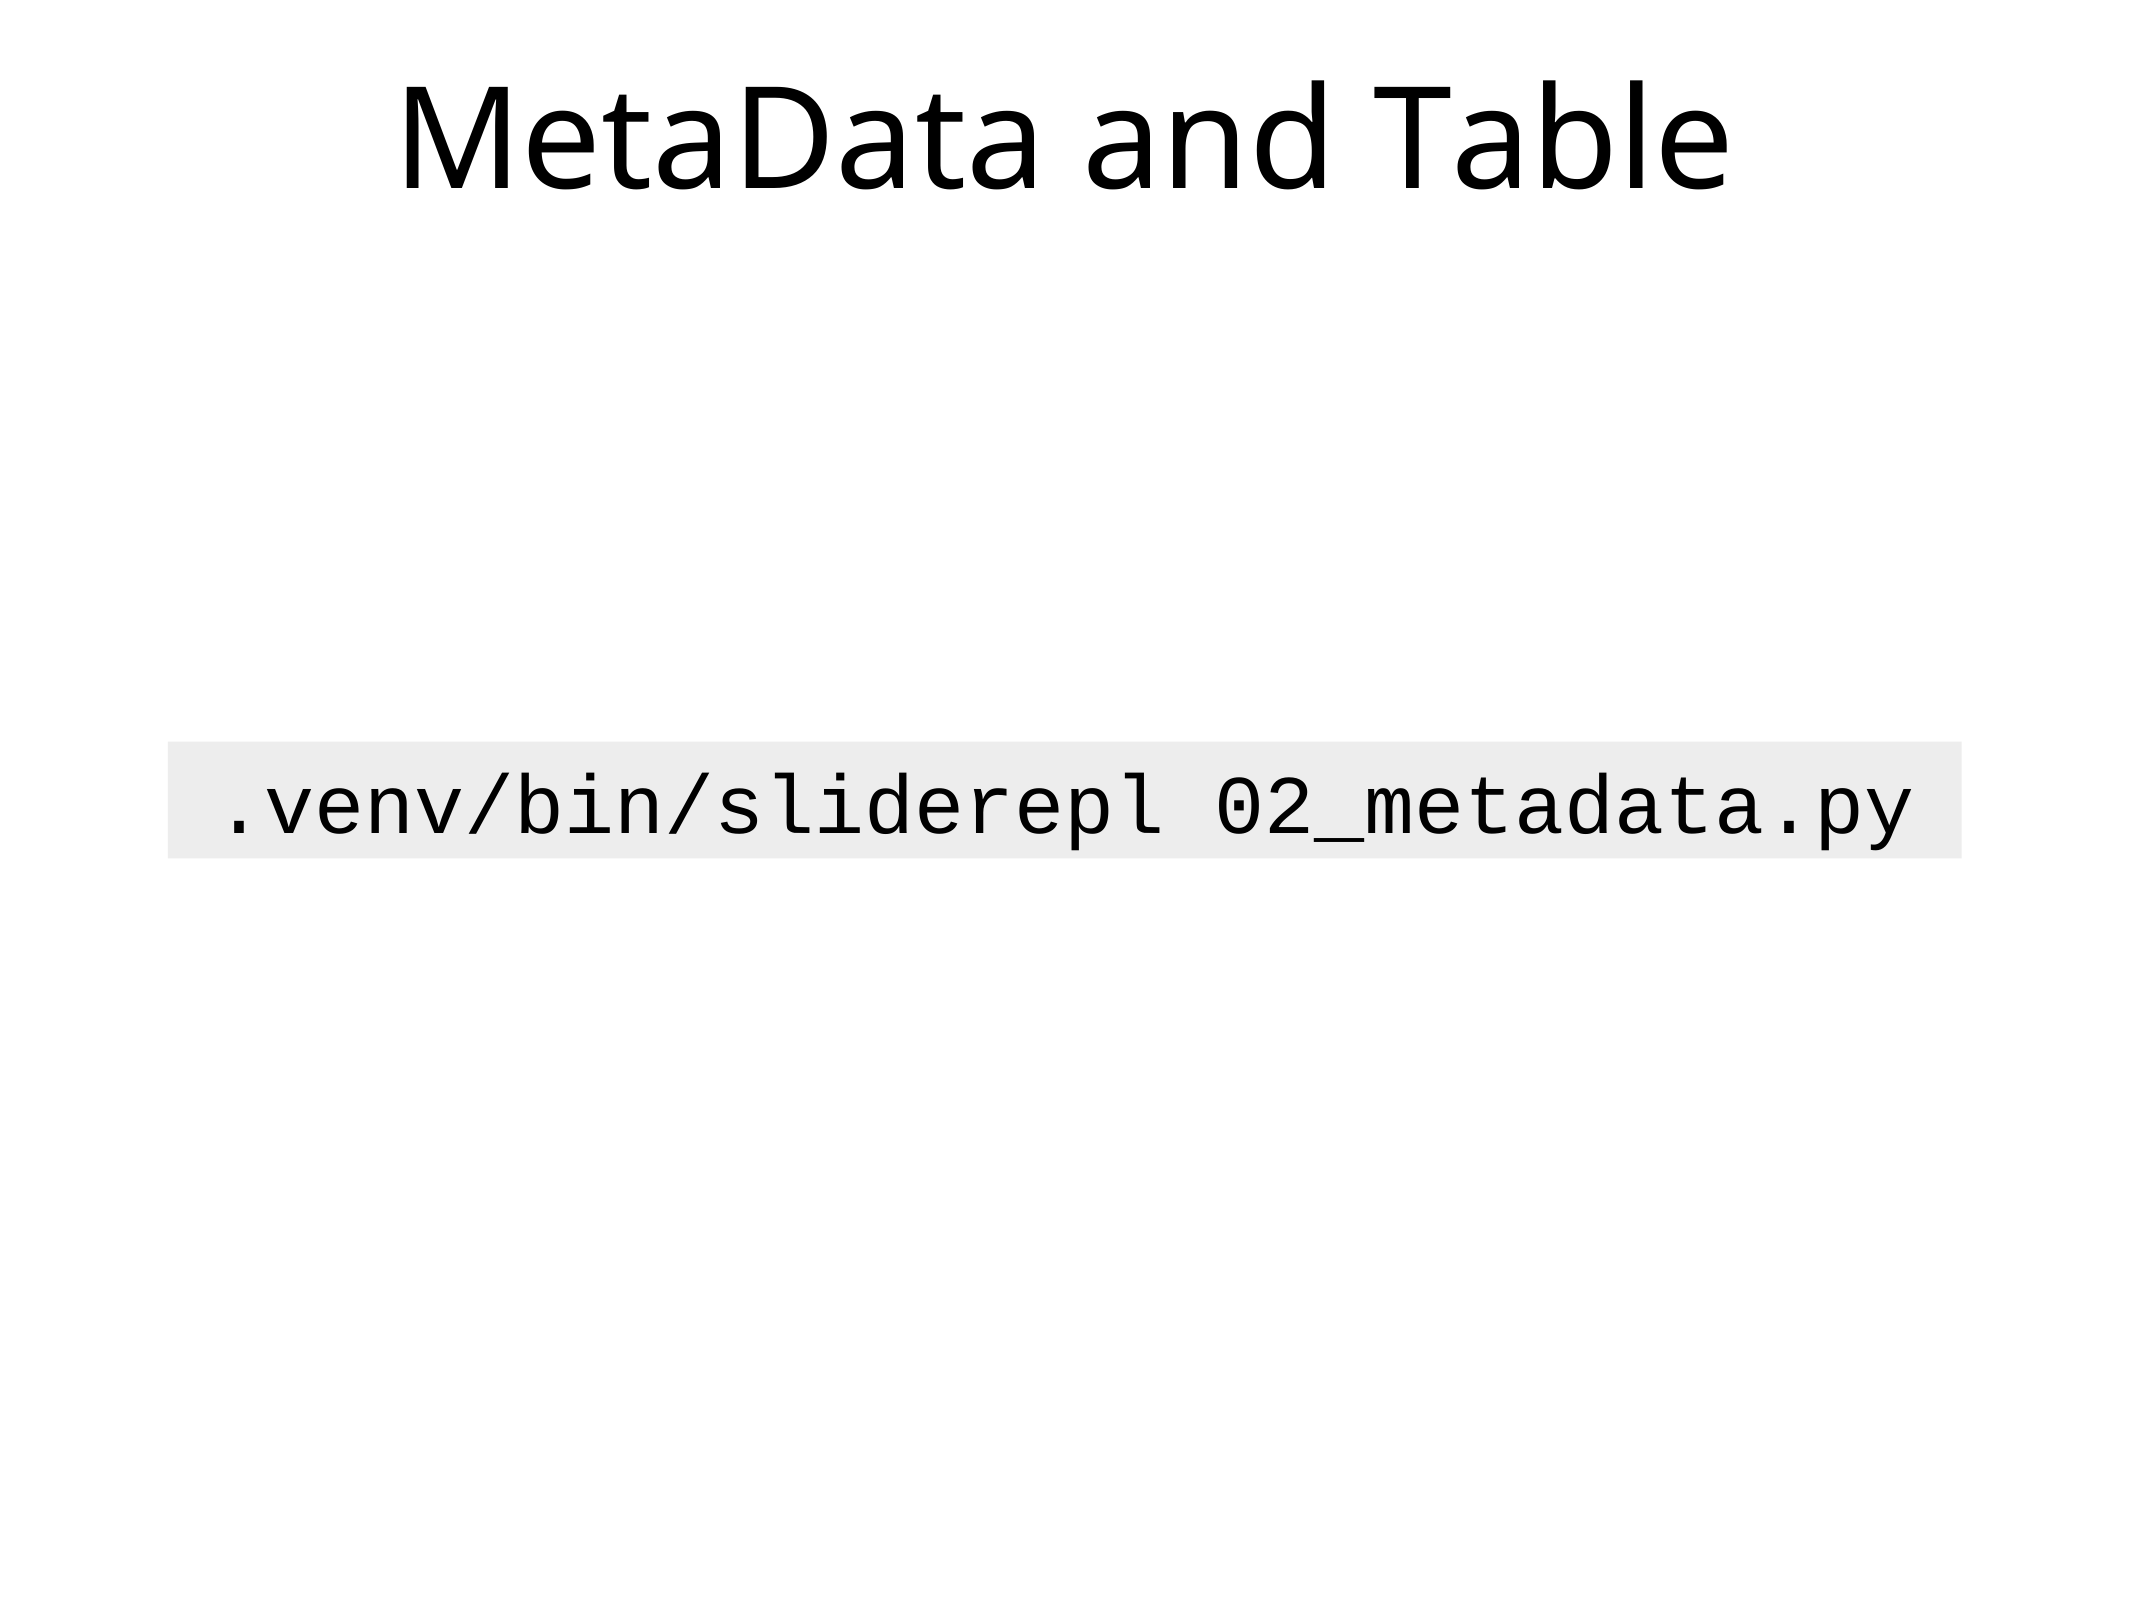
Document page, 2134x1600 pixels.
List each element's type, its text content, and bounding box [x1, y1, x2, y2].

text_box .venv/bin/sliderepl 02_metadata.py [167, 741, 1962, 859]
title MetaData and Table [60, 41, 2069, 244]
